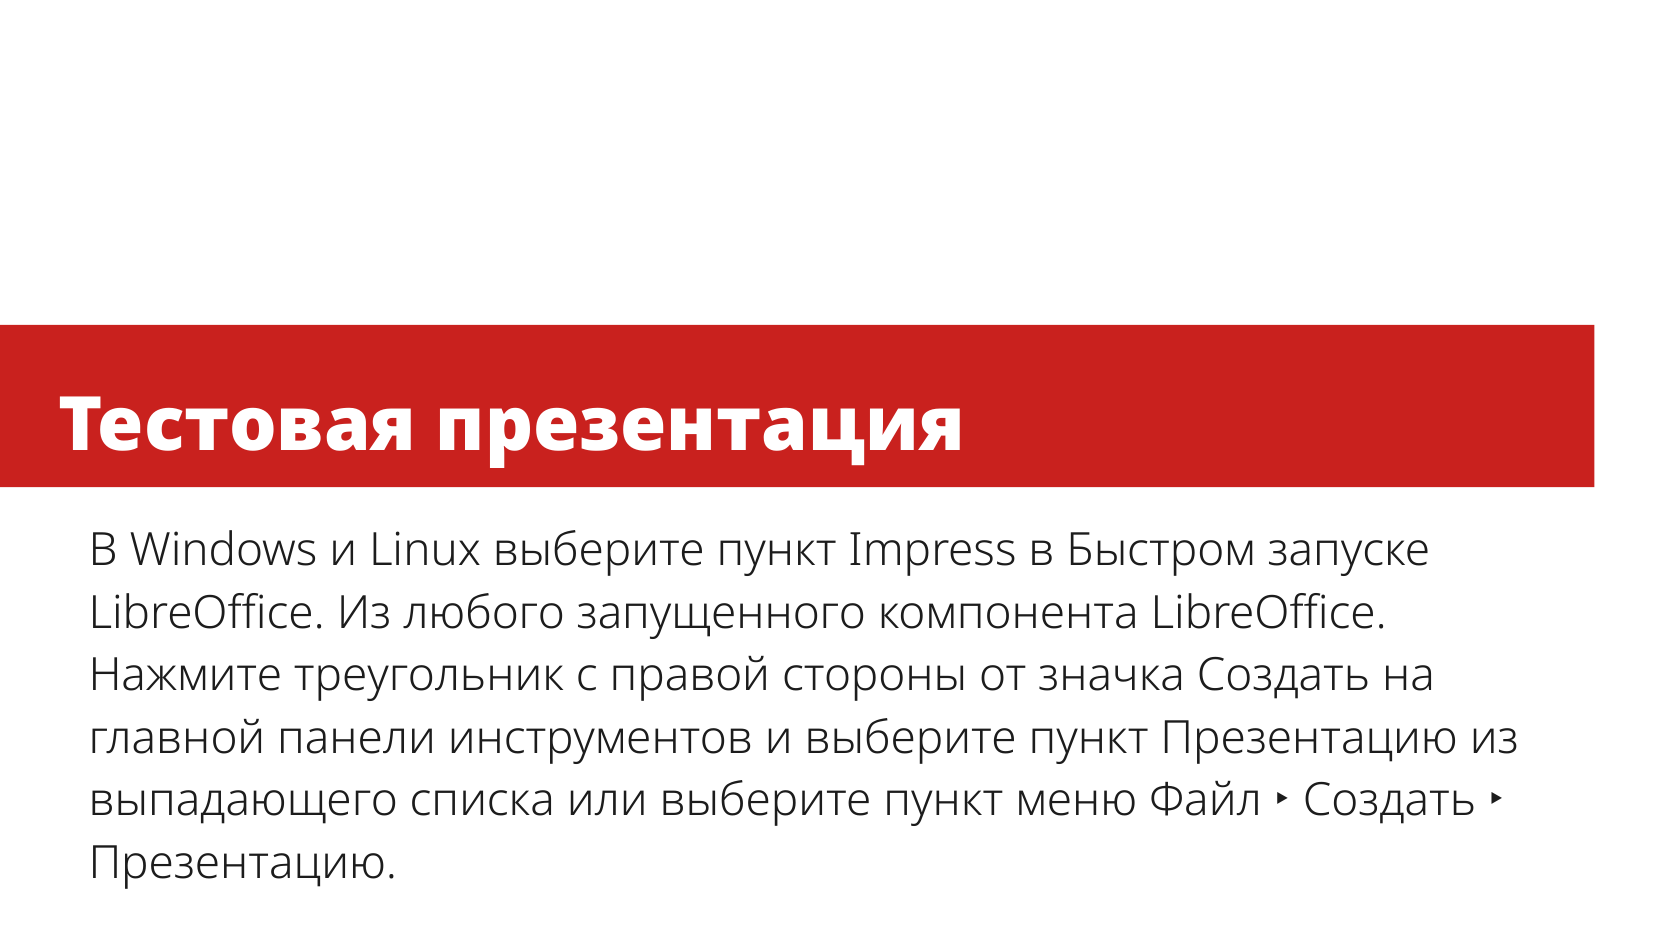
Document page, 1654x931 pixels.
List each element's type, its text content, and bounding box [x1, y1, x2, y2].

title Тестовая презентация [59, 354, 1565, 473]
subtitle В Windows и Linux выберите пункт Impress в Быстром запуске LibreOffice. Из любого запущенного компонента LibreOffice. Нажмите треугольник с правой стороны от значка Создать на главной панели инструментов и выберите пункт Презентацию из выпадающего списка или выберите пункт меню Файл ‣ Создать ‣ Презентацию. [88, 516, 1565, 827]
